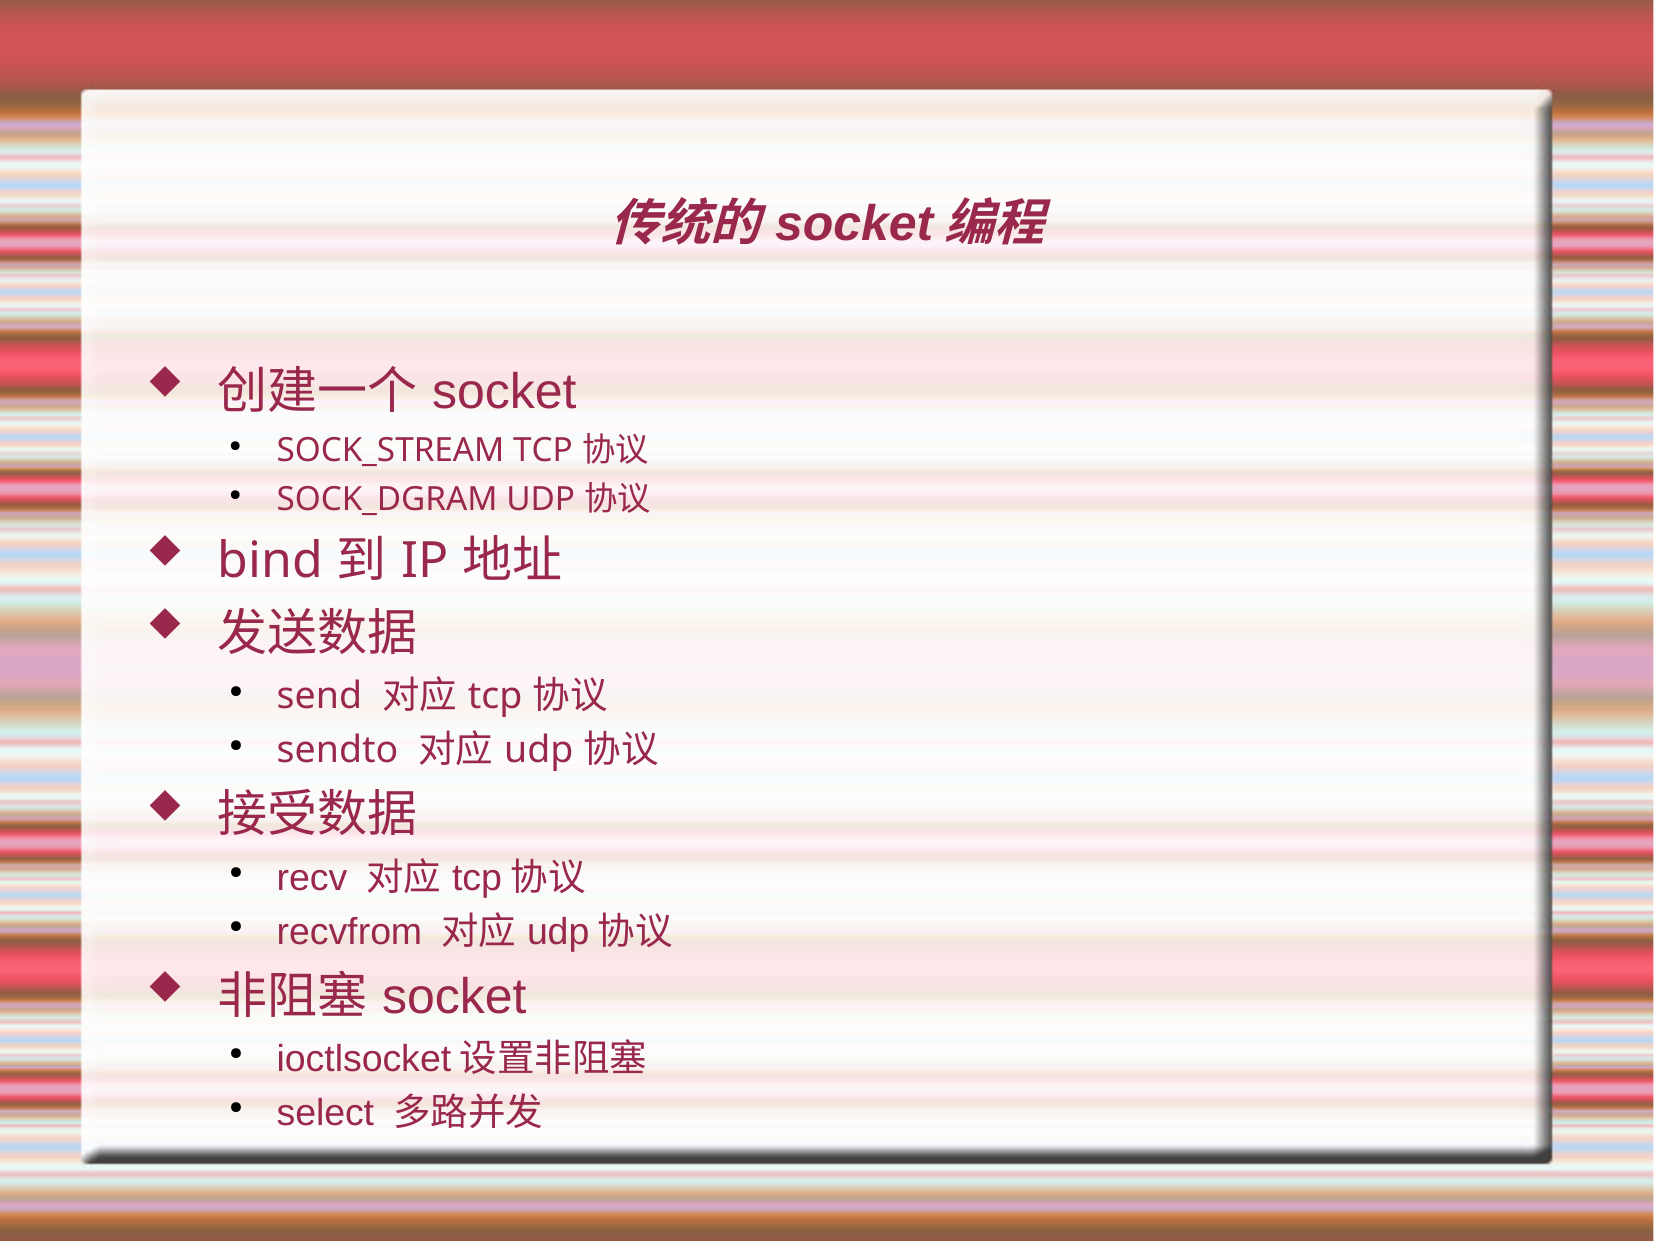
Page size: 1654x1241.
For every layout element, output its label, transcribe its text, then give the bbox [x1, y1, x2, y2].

title 传统的socket编程 [121, 114, 1534, 322]
list 创建一个socket SOCK_STREAM TCP协议 SOCK_DGRAM UDP协议 bind到IP地址 发送数据 send 对应tcp协议 sendto 对应udp协议 接受数据 recv 对应tcp协议 recvfrom 对应udp协议 非阻塞socket ioctlsocket设置非阻塞 select 多路并发 [134, 350, 1516, 1132]
picture [0, 0, 1654, 1241]
